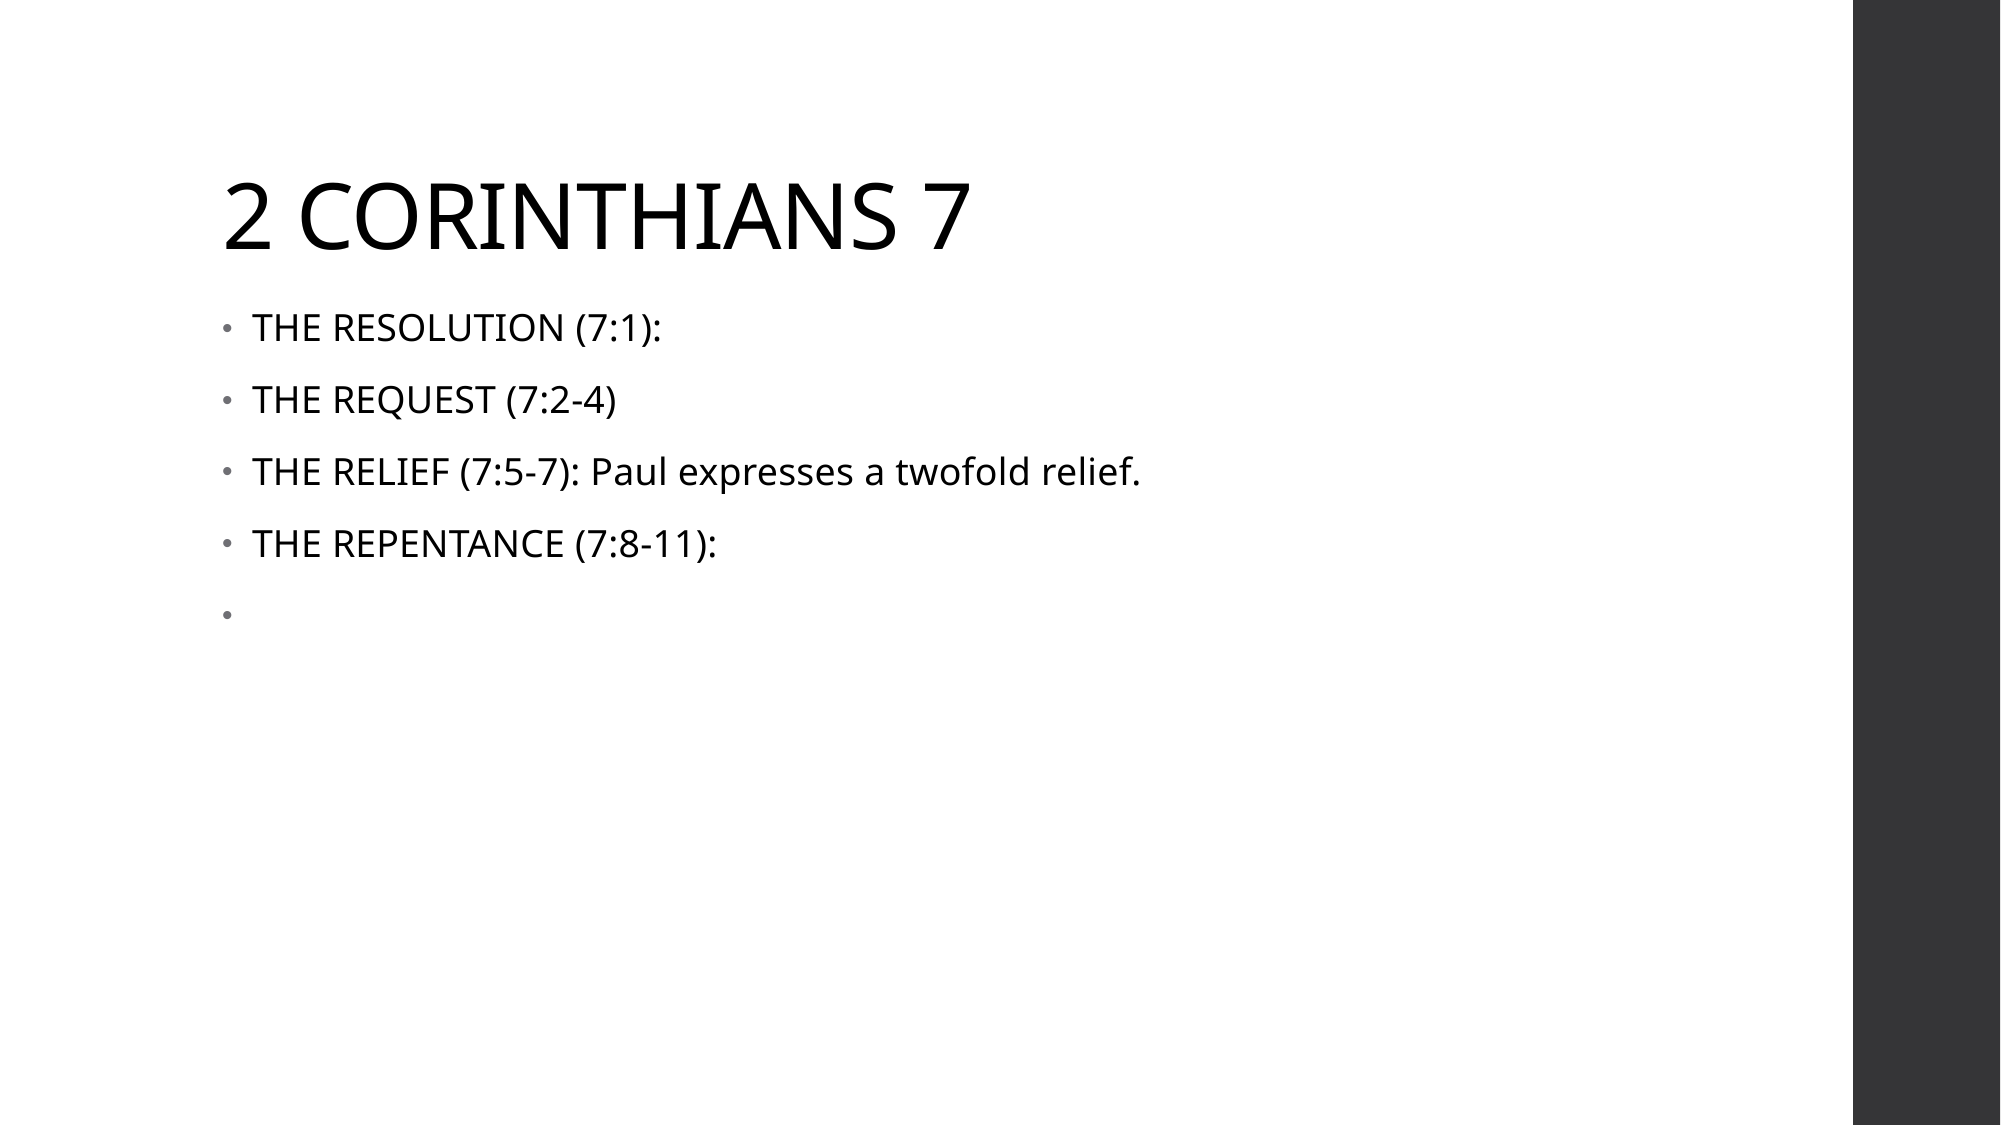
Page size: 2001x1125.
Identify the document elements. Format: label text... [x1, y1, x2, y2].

title 2 CORINTHIANS 7 [206, 60, 1797, 278]
list THE RESOLUTION (7:1): THE REQUEST (7:2-4) THE RELIEF (7:5-7): Paul expresses a twofold relief. THE REPENTANCE (7:8-11): [206, 299, 1617, 1014]
